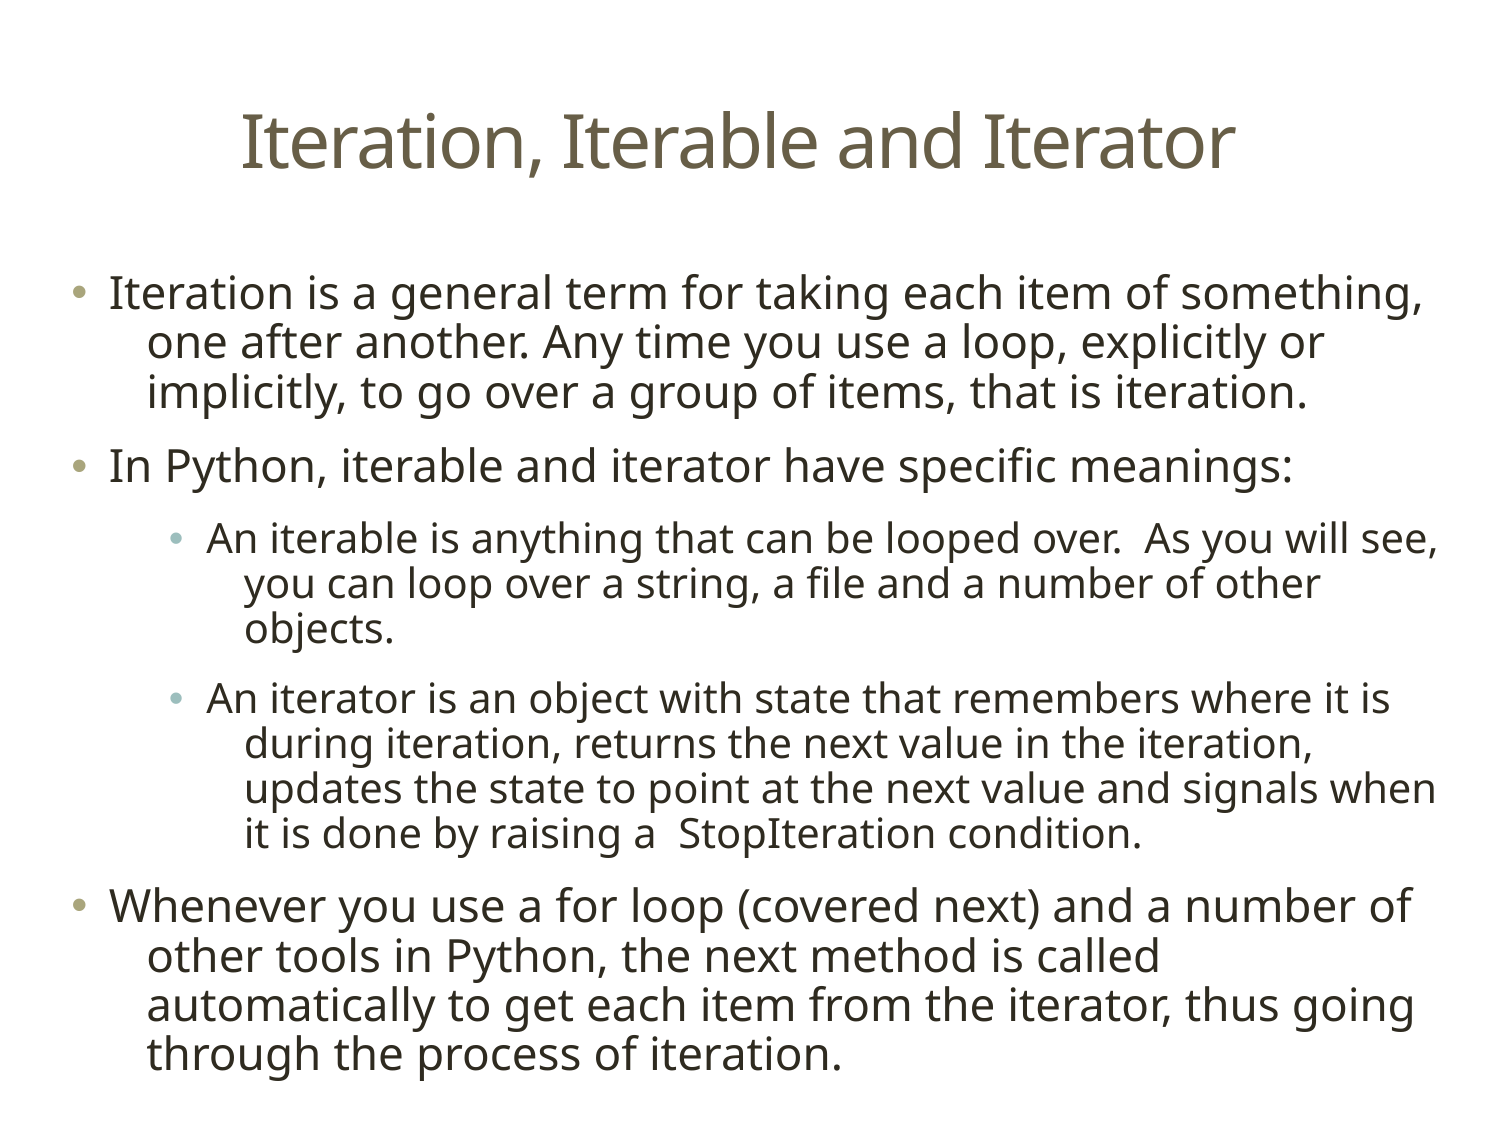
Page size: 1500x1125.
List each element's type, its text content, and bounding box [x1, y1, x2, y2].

list Iteration is a general term for taking each item of something, one after another. Any time you use a loop, explicitly or implicitly, to go over a group of items, that is iteration. In Python, iterable and iterator have specific meanings: An iterable is anything that can be looped over. As you will see, you can loop over a string, a file and a number of other objects. An iterator is an object with state that remembers where it is during iteration, returns the next value in the iteration, updates the state to point at the next value and signals when it is done by raising a StopIteration condition. Whenever you use a for loop (covered next) and a number of other tools in Python, the next method is called automatically to get each item from the iterator, thus going through the process of iteration. [18, 262, 1460, 1098]
title Iteration, Iterable and Iterator [18, 45, 1460, 233]
